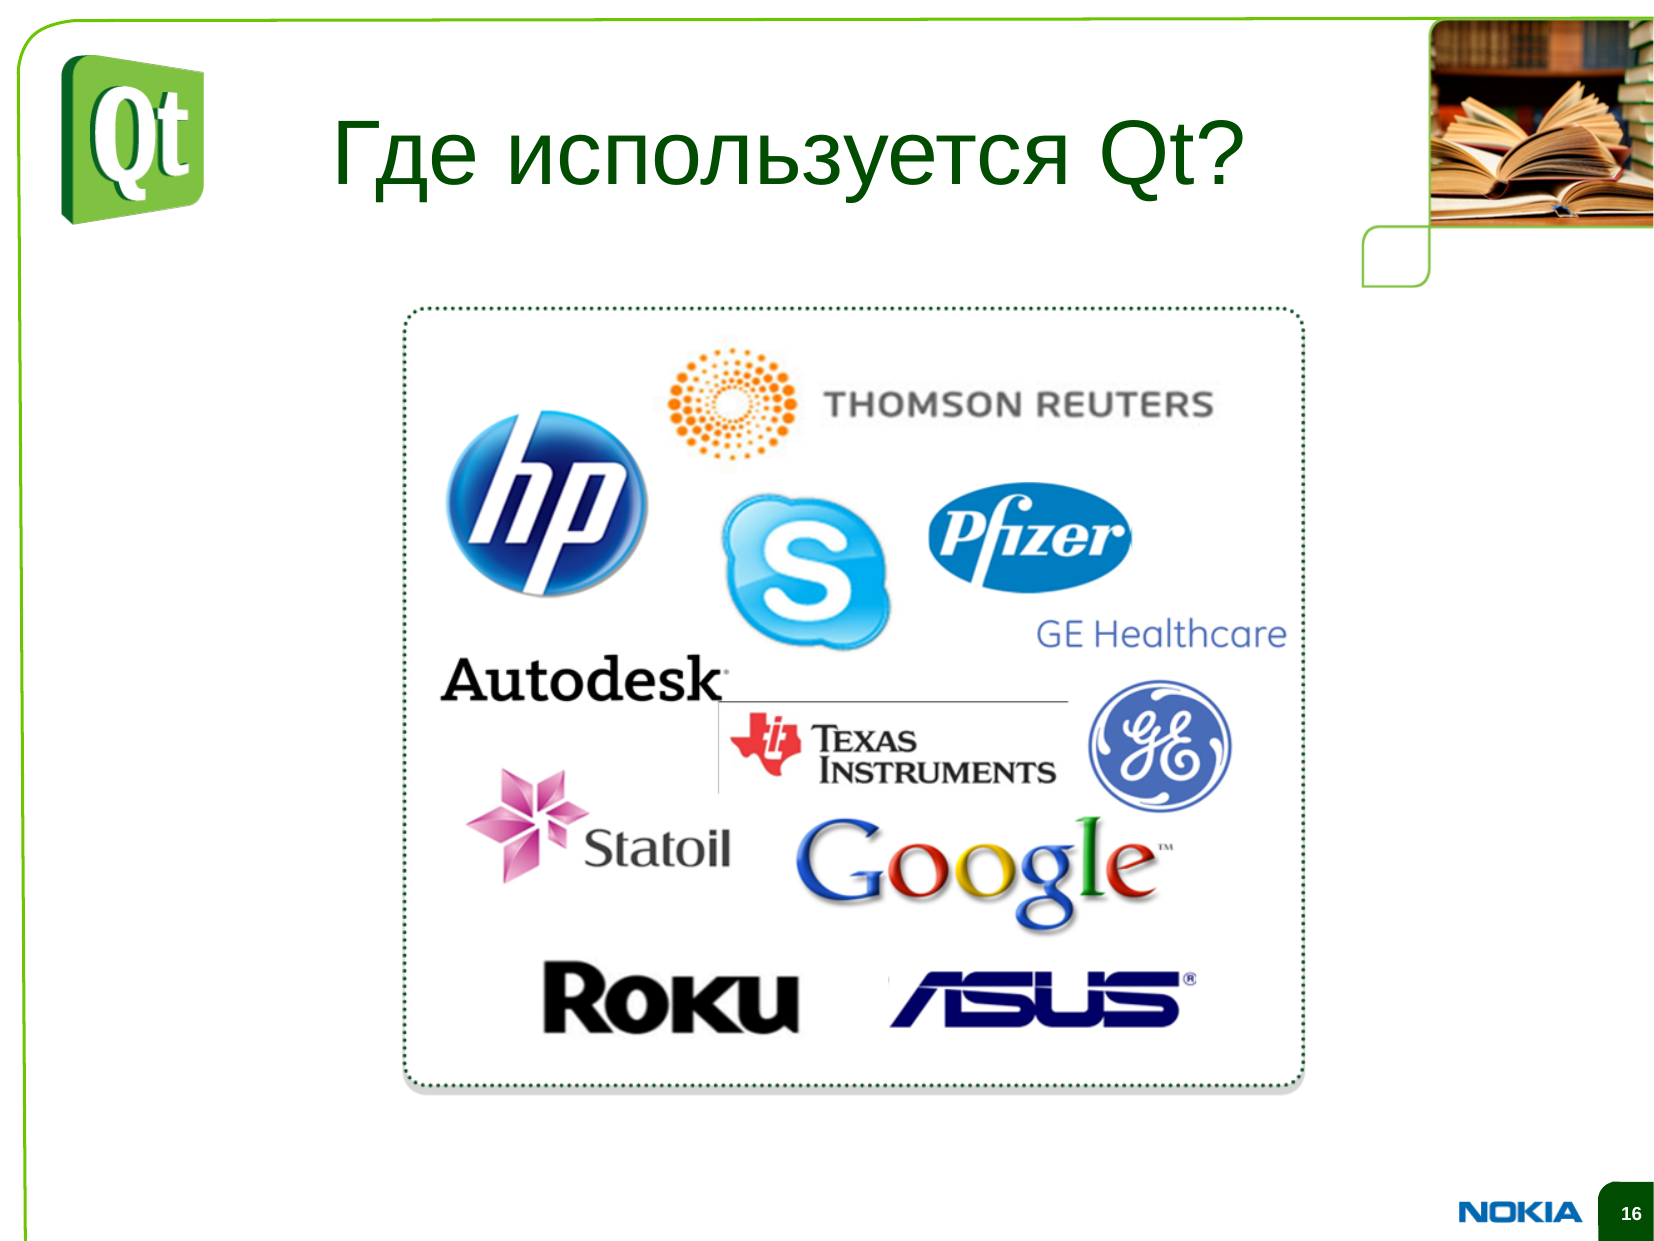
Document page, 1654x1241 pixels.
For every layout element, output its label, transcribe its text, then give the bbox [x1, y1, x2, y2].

picture [1459, 1201, 1583, 1223]
picture [1338, 7, 1654, 308]
picture [61, 55, 204, 225]
picture [400, 302, 1309, 1098]
title Где используется Qt? [251, 49, 1327, 257]
